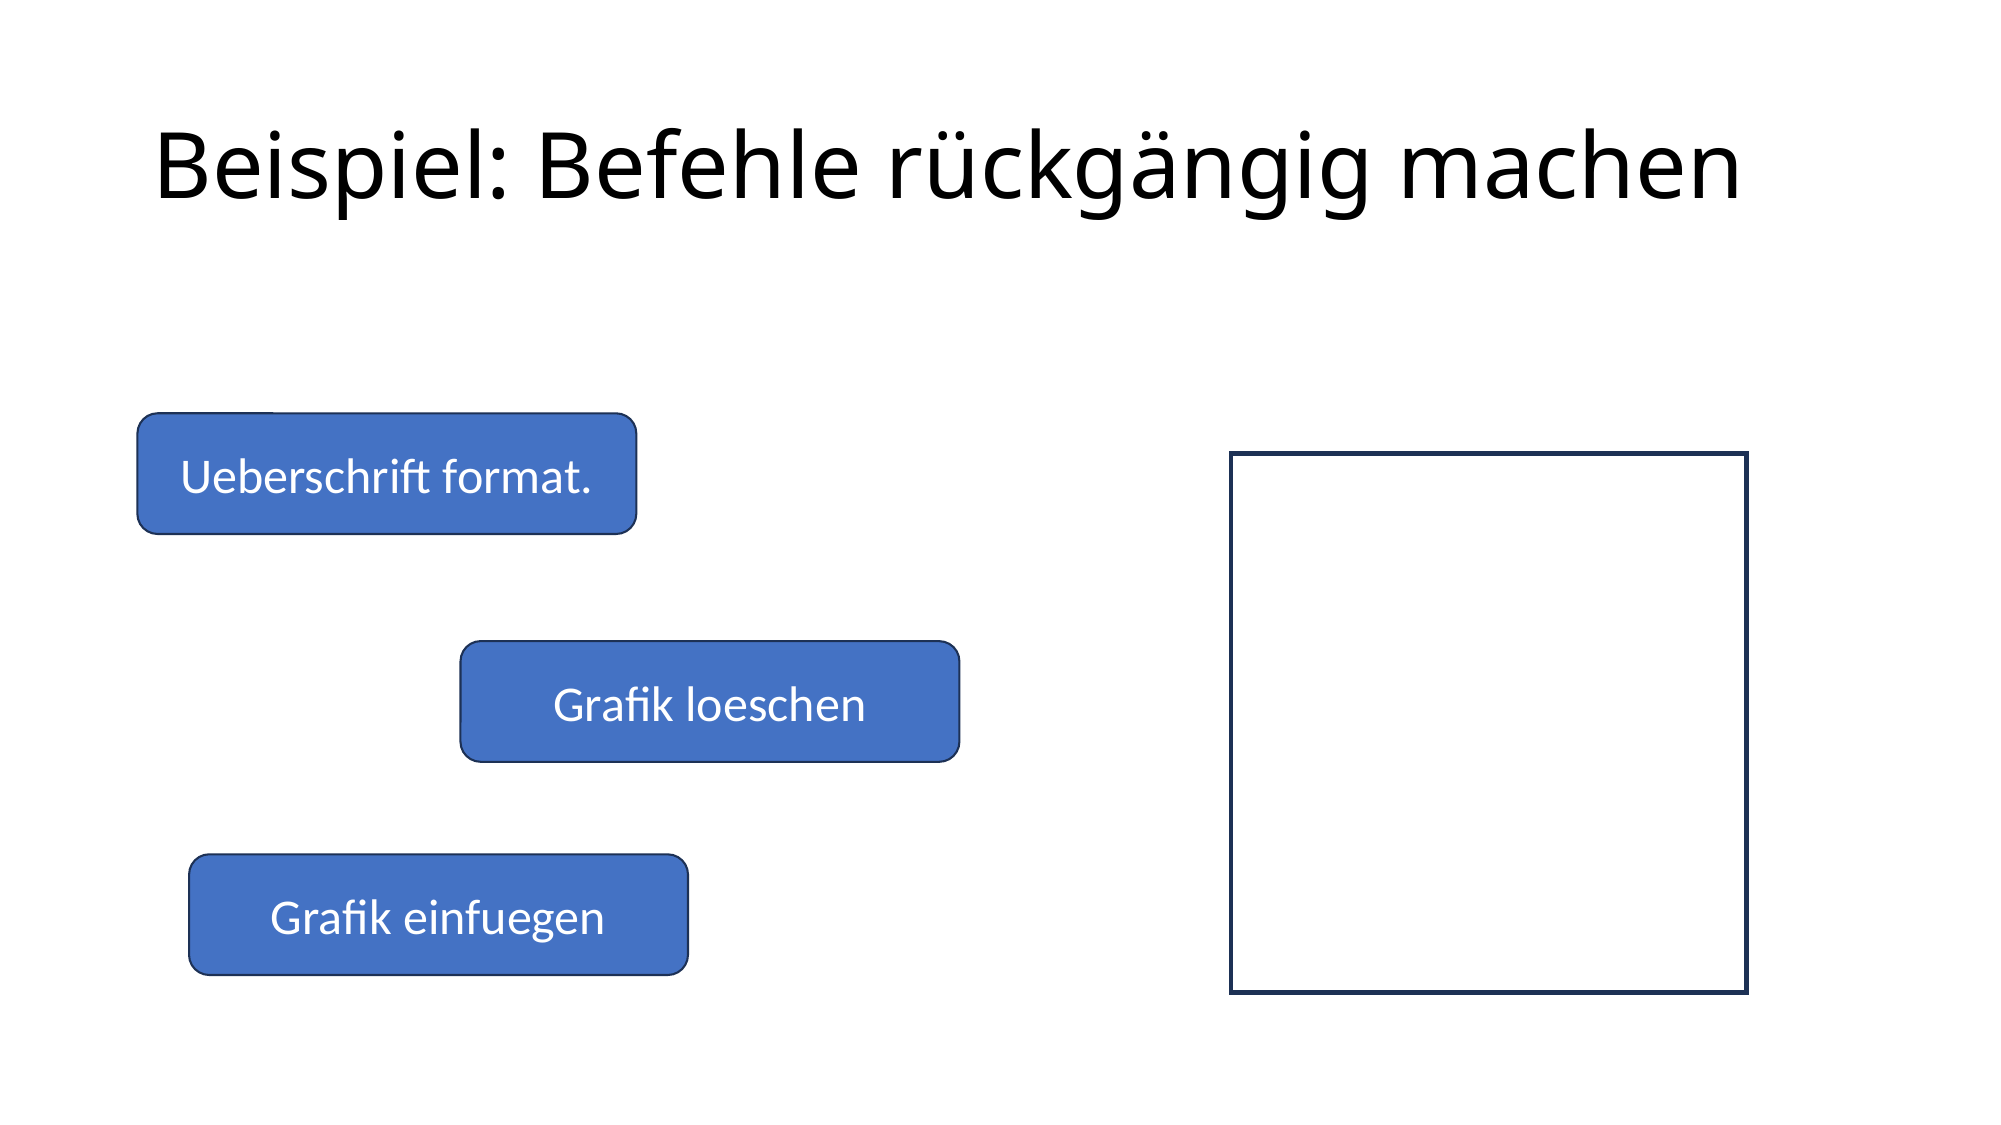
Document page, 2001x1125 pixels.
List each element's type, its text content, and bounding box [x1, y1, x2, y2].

text_box Grafik einfuegen [189, 854, 688, 976]
text_box Ueberschrift format. [137, 413, 637, 534]
title Beispiel: Befehle rückgängig machen [137, 59, 1863, 278]
text_box Grafik loeschen [460, 641, 960, 762]
